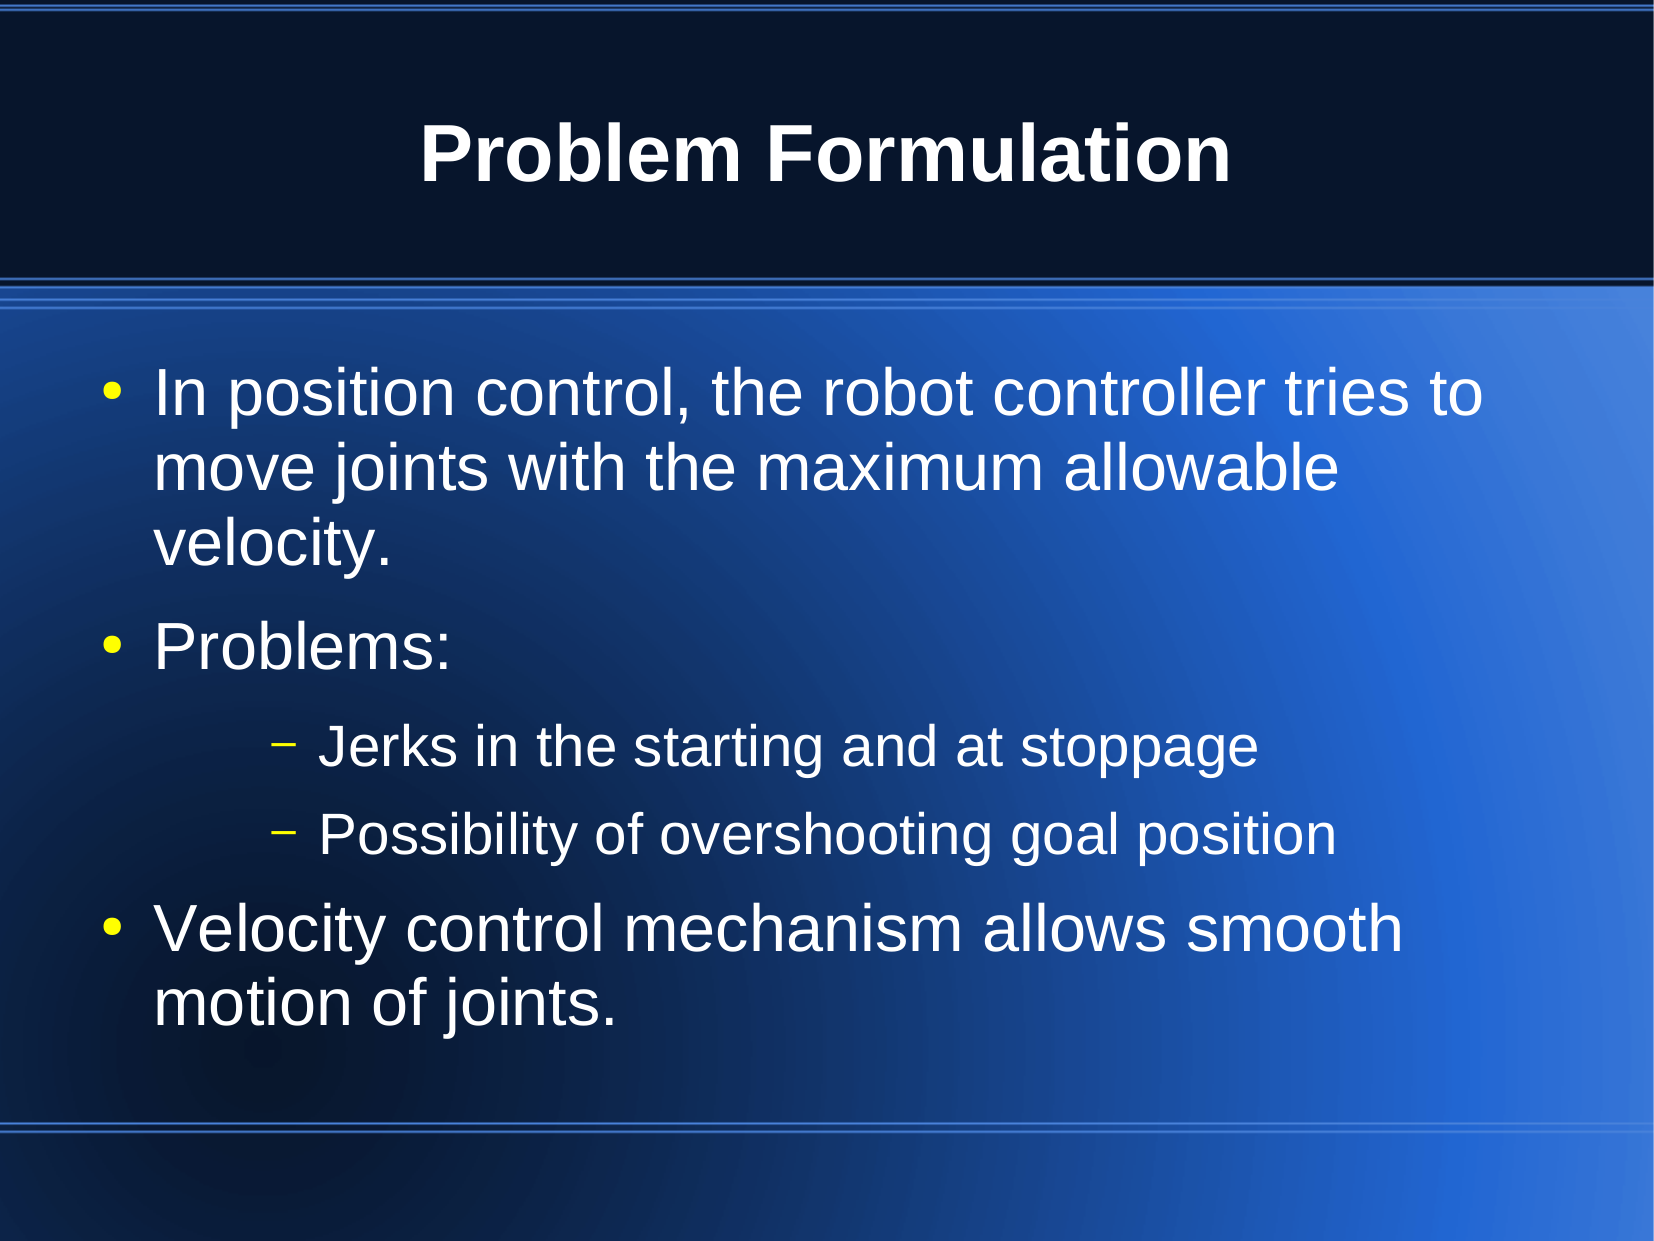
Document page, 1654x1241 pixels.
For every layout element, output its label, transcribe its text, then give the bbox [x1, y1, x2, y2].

picture [0, 0, 1654, 1241]
list In position control, the robot controller tries to move joints with the maximum allowable velocity. Problems: Jerks in the starting and at stoppage Possibility of overshooting goal position Velocity control mechanism allows smooth motion of joints. [82, 355, 1571, 1145]
title Problem Formulation [82, 49, 1571, 257]
